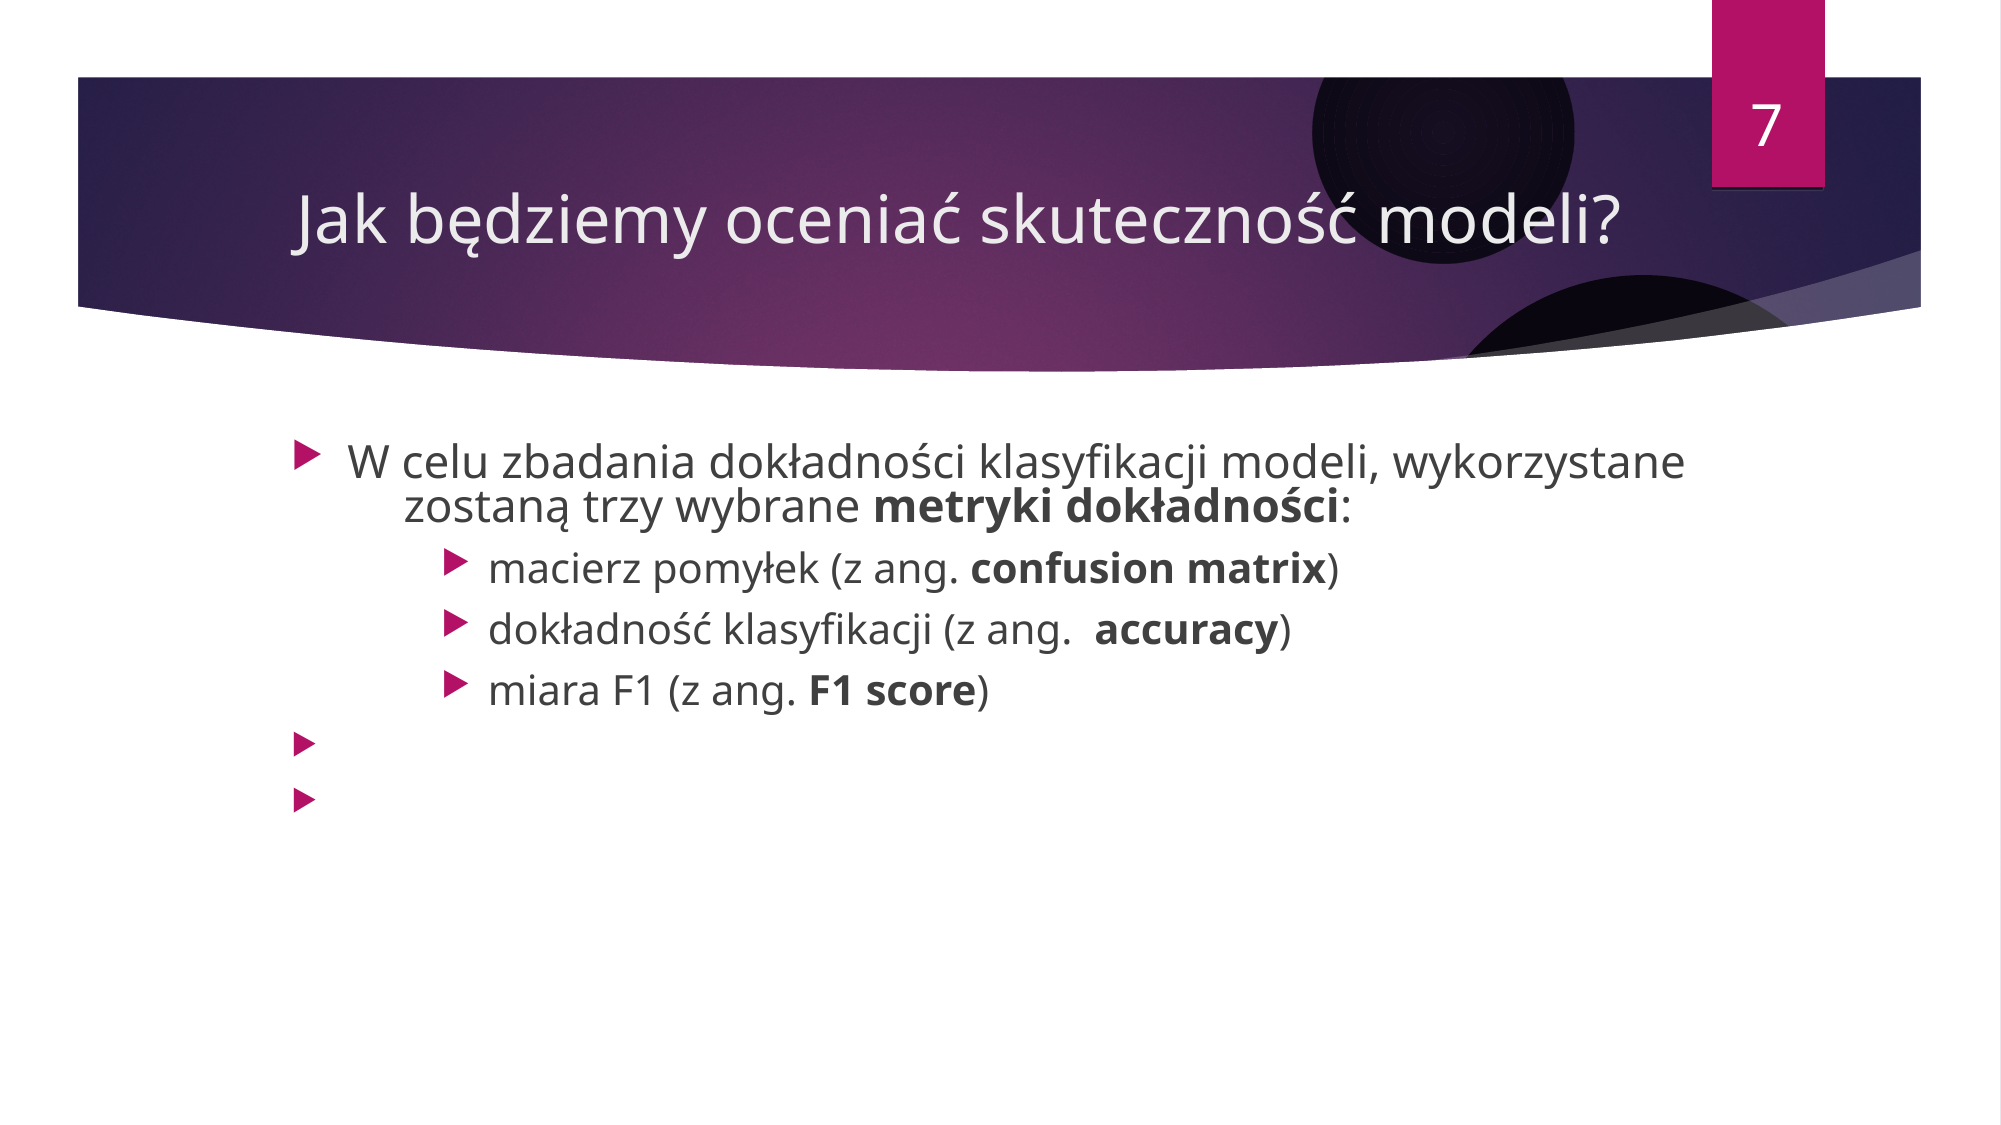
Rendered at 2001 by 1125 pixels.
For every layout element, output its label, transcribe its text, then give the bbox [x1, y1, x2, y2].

list W celu zbadania dokładności klasyfikacji modeli, wykorzystane zostaną trzy wybrane metryki dokładności: macierz pomyłek (z ang. confusion matrix) dokładność klasyfikacji (z ang. accuracy) miara F1 (z ang. F1 score) [276, 435, 1762, 784]
text_box [1698, 48, 1836, 175]
title Jak będziemy oceniać skuteczność modeli? [281, 132, 1719, 302]
